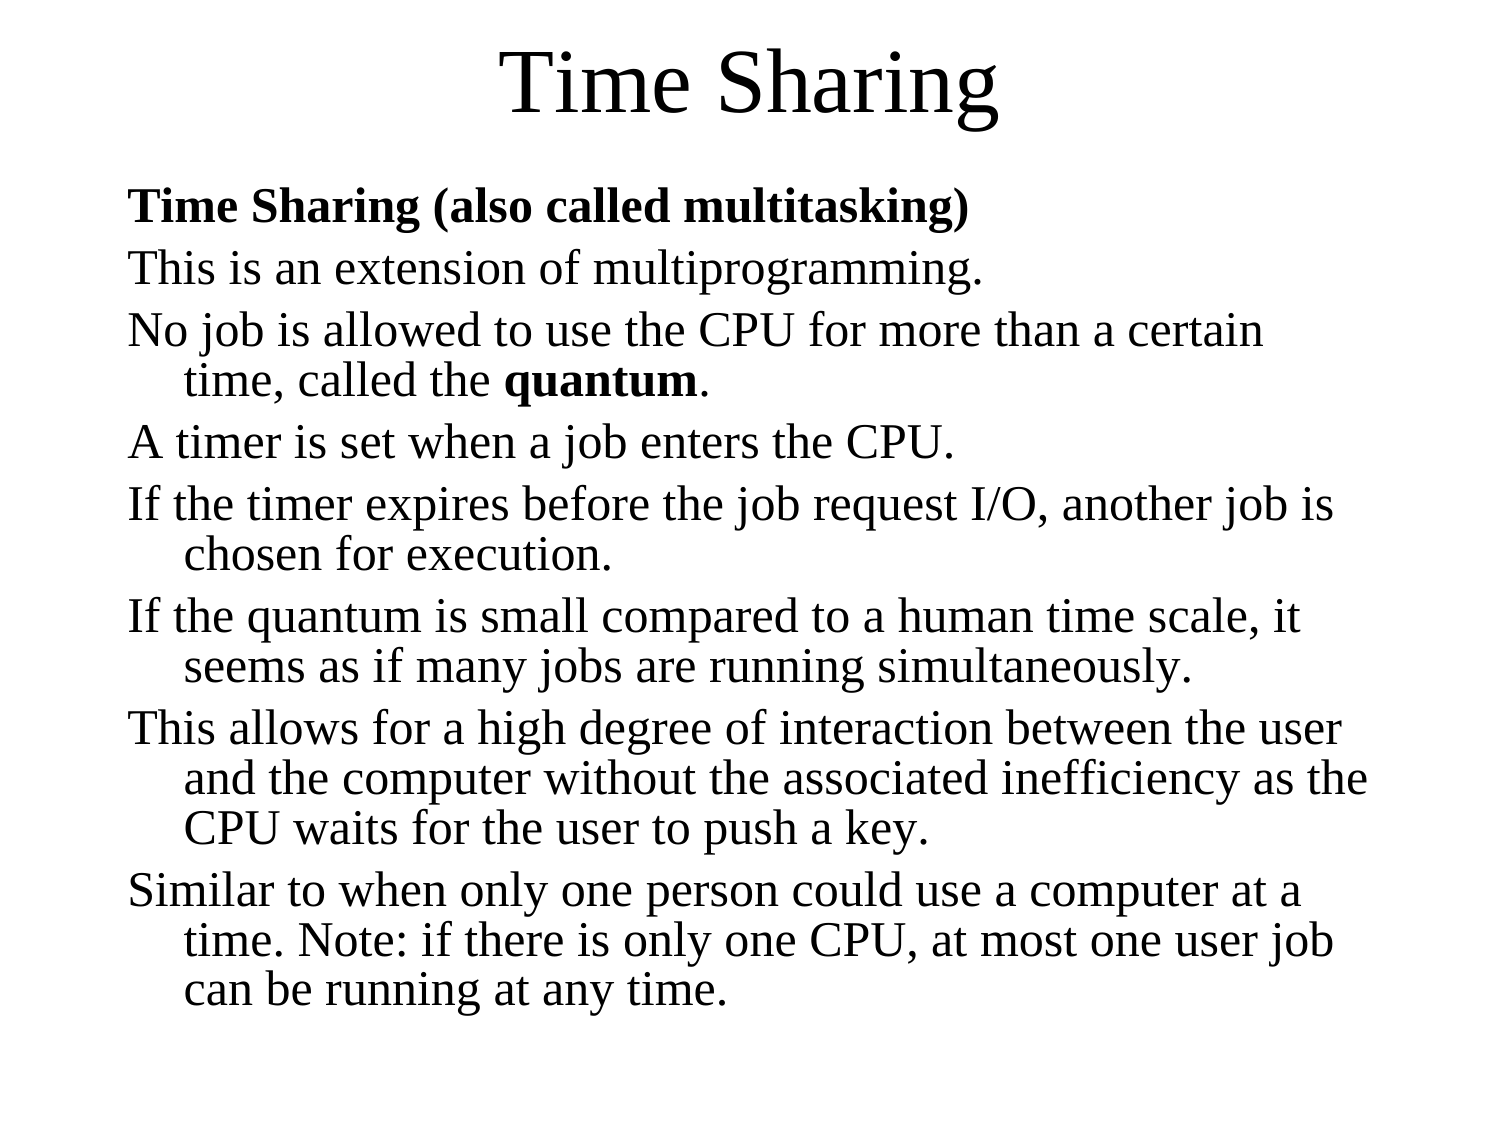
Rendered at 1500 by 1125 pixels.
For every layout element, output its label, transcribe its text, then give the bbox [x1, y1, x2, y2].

list Time Sharing (also called multitasking) This is an extension of multiprogramming. No job is allowed to use the CPU for more than a certain time, called the quantum. A timer is set when a job enters the CPU. If the timer expires before the job request I/O, another job is chosen for execution. If the quantum is small compared to a human time scale, it seems as if many jobs are running simultaneously. This allows for a high degree of interaction between the user and the computer without the associated inefficiency as the CPU waits for the user to push a key. Similar to when only one person could use a computer at a time. Note: if there is only one CPU, at most one user job can be running at any time. [112, 174, 1388, 1125]
title Time Sharing [112, 0, 1388, 163]
